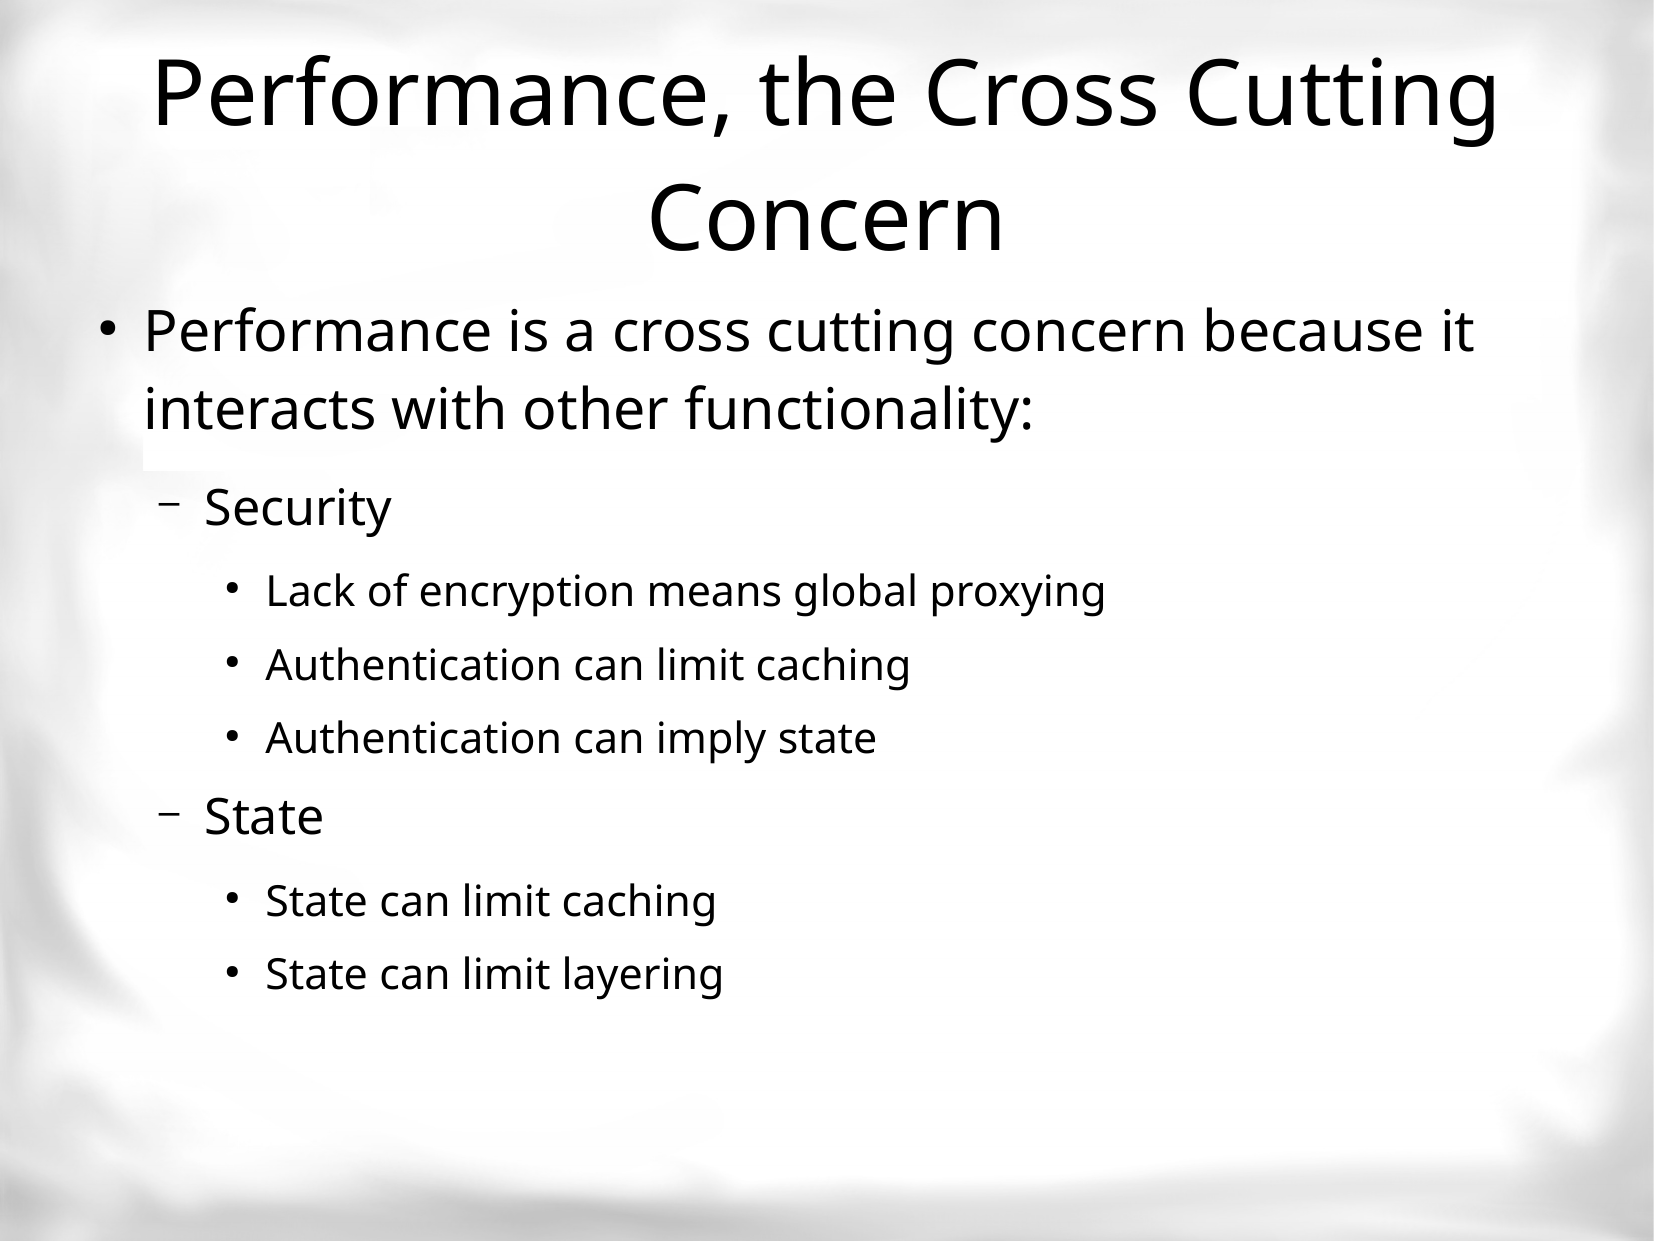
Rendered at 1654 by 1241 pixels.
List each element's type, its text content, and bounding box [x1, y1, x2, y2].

title Performance, the Cross Cutting Concern [82, 49, 1571, 257]
list Performance is a cross cutting concern because it interacts with other functionality: Security Lack of encryption means global proxying Authentication can limit caching Authentication can imply state State State can limit caching State can limit layering [82, 290, 1571, 1010]
picture [0, 0, 1654, 1241]
